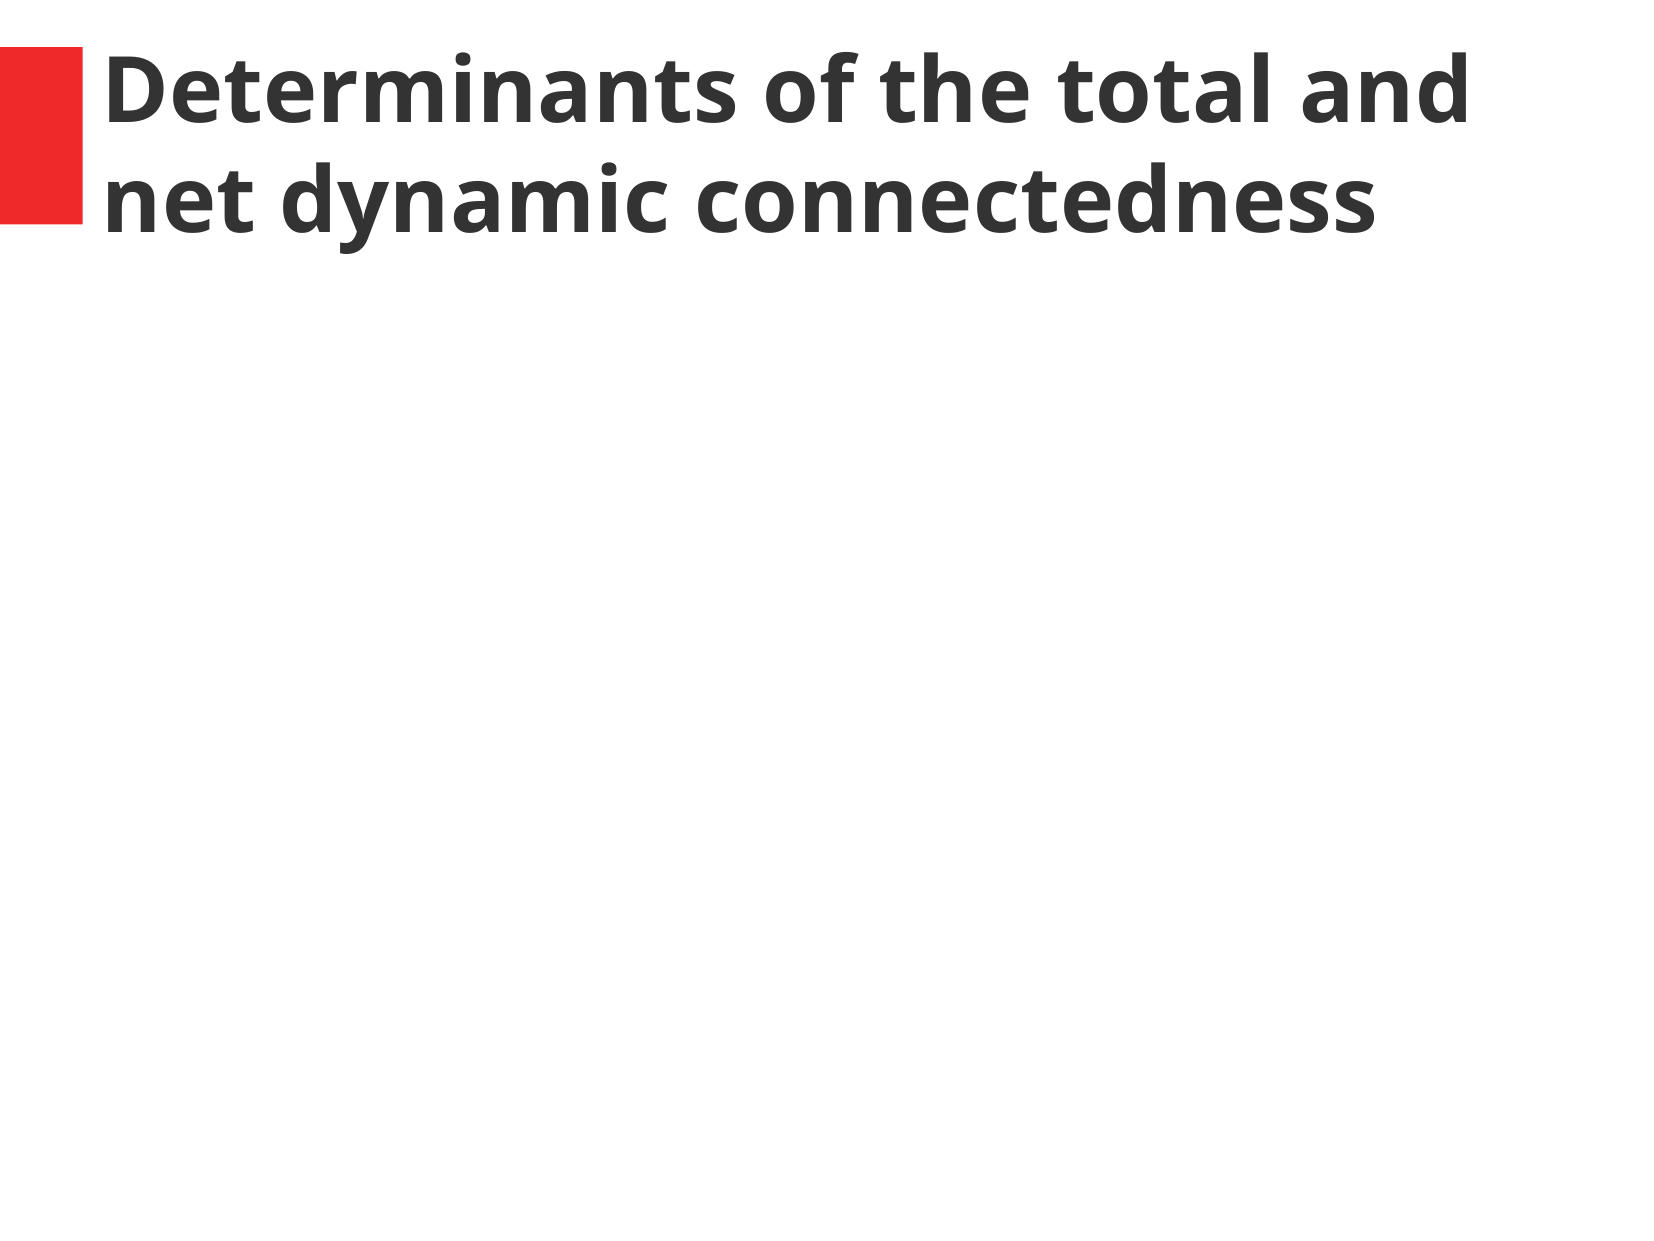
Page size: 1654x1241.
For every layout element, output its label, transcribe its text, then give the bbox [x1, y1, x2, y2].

text_box Determinants of the total and net dynamic connectedness [86, 23, 1634, 261]
